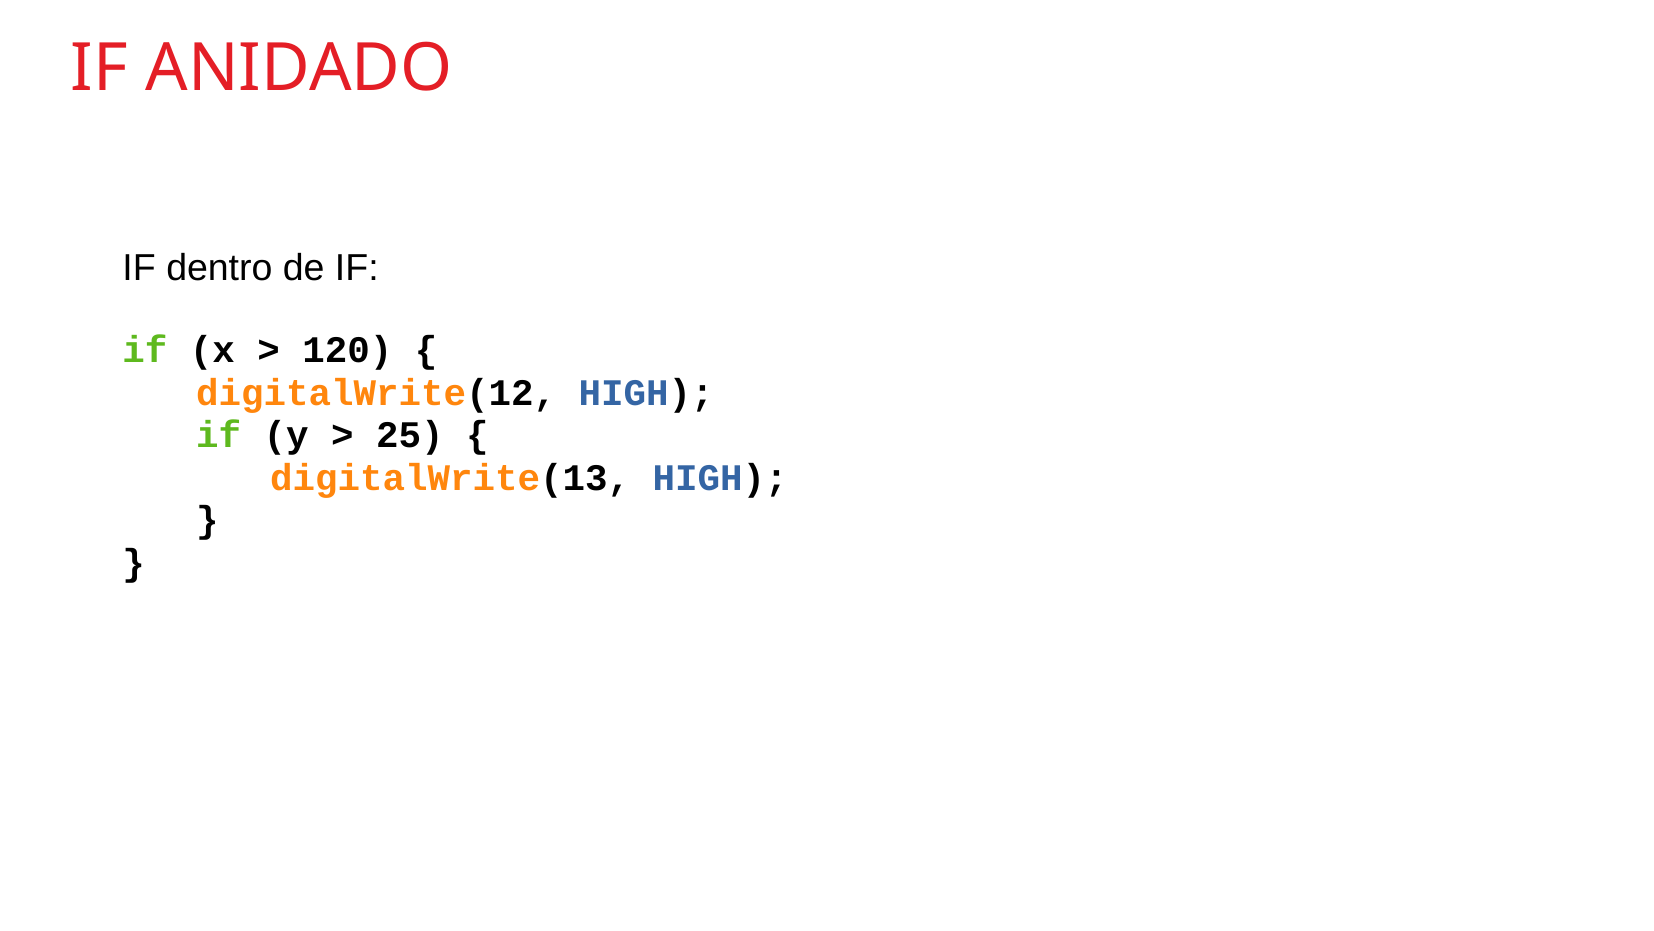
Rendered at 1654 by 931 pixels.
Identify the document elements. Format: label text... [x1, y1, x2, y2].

text_box IF dentro de IF: if (x > 120) { digitalWrite(12, HIGH); if (y > 25) { digitalWrite(13, HIGH); } } [107, 239, 1546, 638]
title IF ANIDADO [70, 11, 1347, 118]
